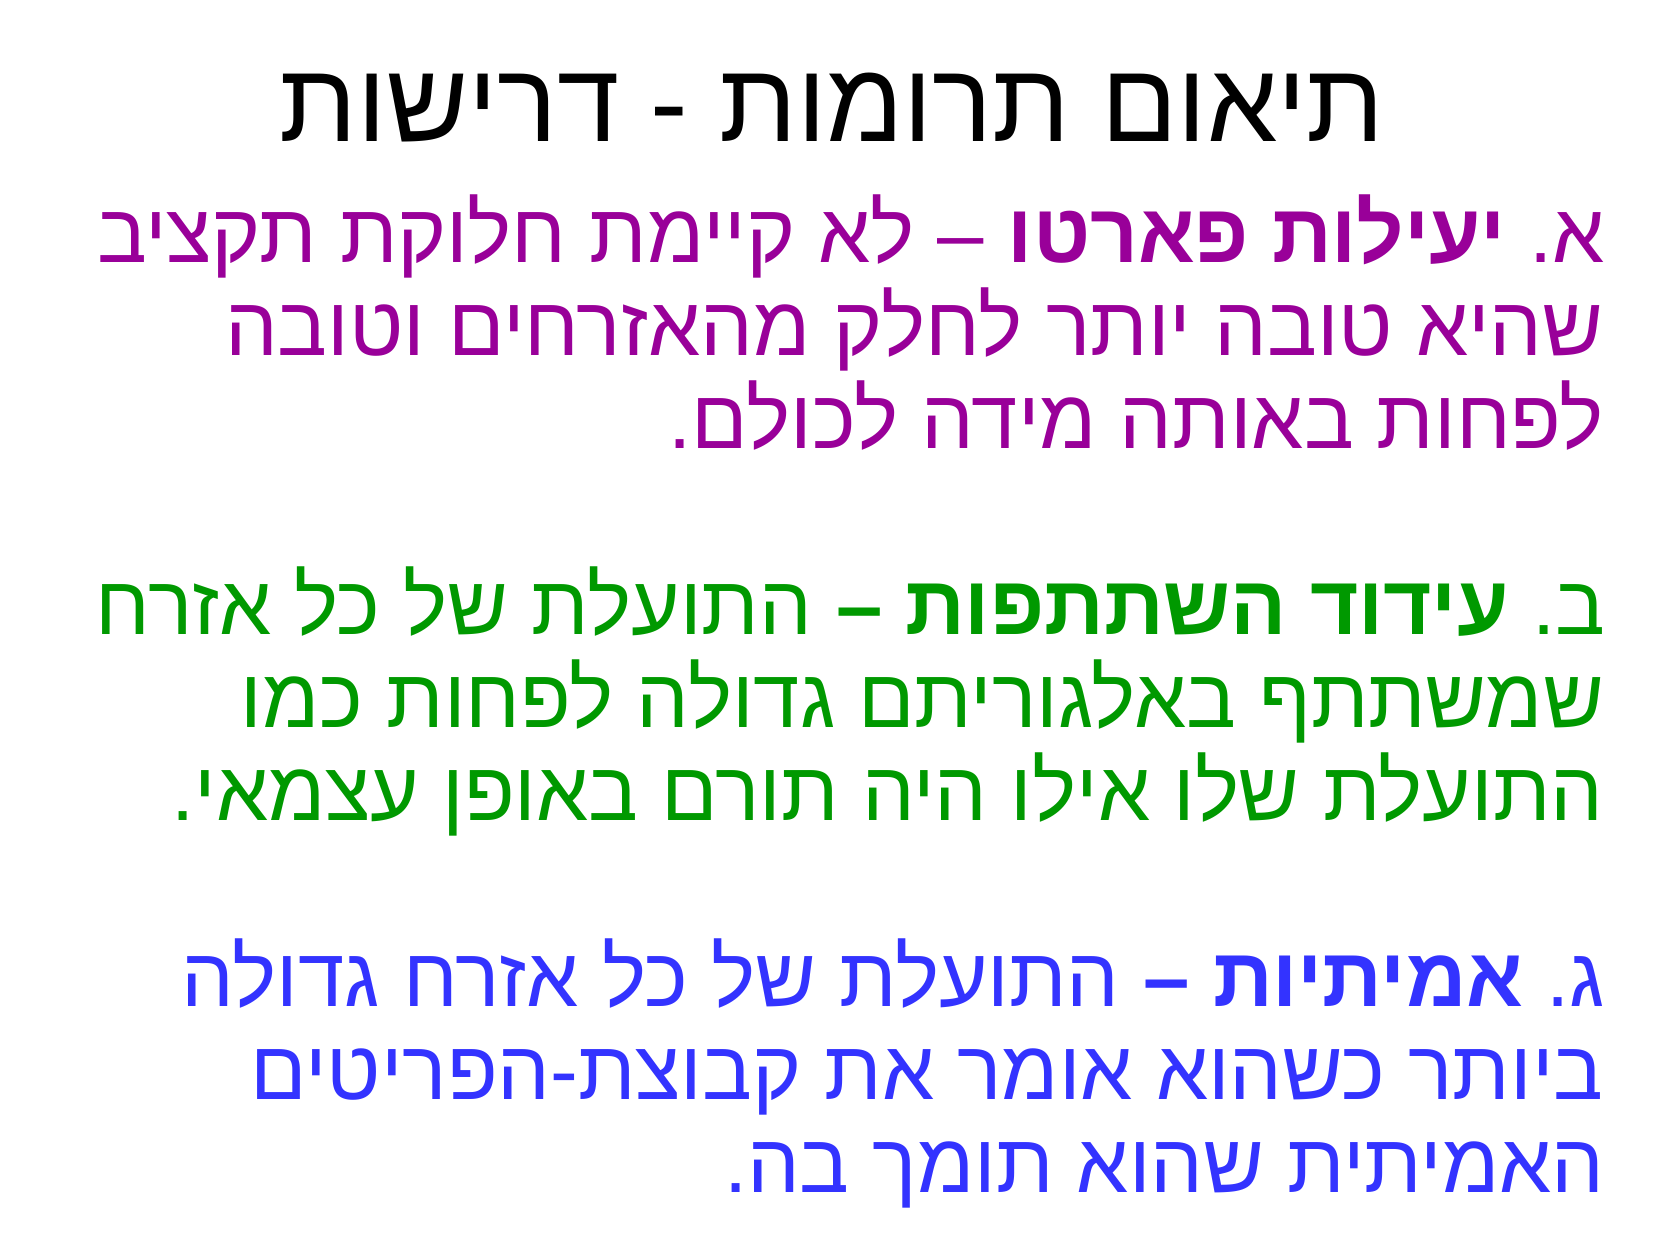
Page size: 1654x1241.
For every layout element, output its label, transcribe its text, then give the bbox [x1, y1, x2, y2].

title תיאום תרומות - דרישות [45, 0, 1621, 180]
text_box א. יעילות פארטו – לא קיימת חלוקת תקציב שהיא טובה יותר לחלק מהאזרחים וטובה לפחות באותה מידה לכולם. ב. עידוד השתתפות – התועלת של כל אזרח שמשתתף באלגוריתם גדולה לפחות כמו התועלת שלו אילו היה תורם באופן עצמאי. ג. אמיתיות – התועלת של כל אזרח גדולה ביותר כשהוא אומר את קבוצת-הפריטים האמיתית שהוא תומך בה. [45, 180, 1621, 1218]
